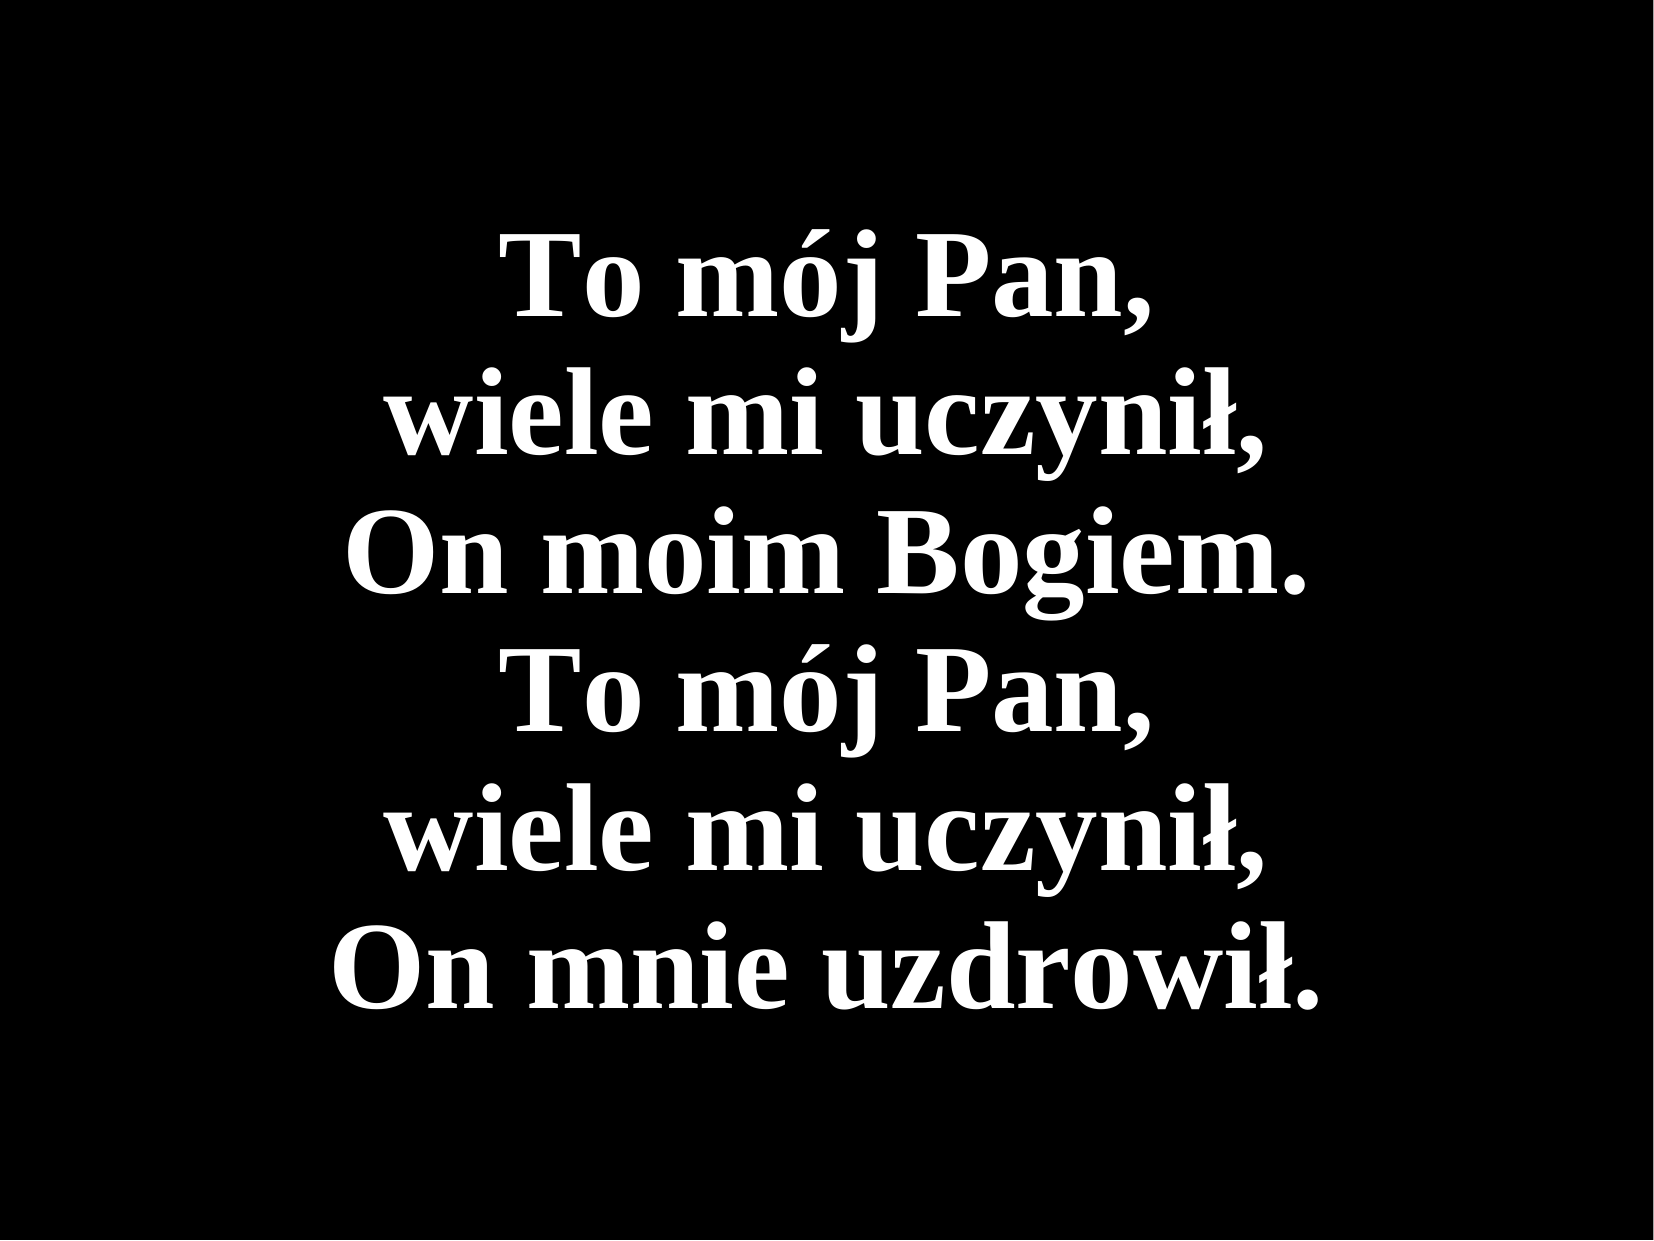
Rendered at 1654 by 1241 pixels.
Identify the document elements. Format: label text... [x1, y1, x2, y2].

subtitle To mój Pan, wiele mi uczynił, On moim Bogiem. To mój Pan, wiele mi uczynił, On mnie uzdrowił. [0, 0, 1654, 1241]
